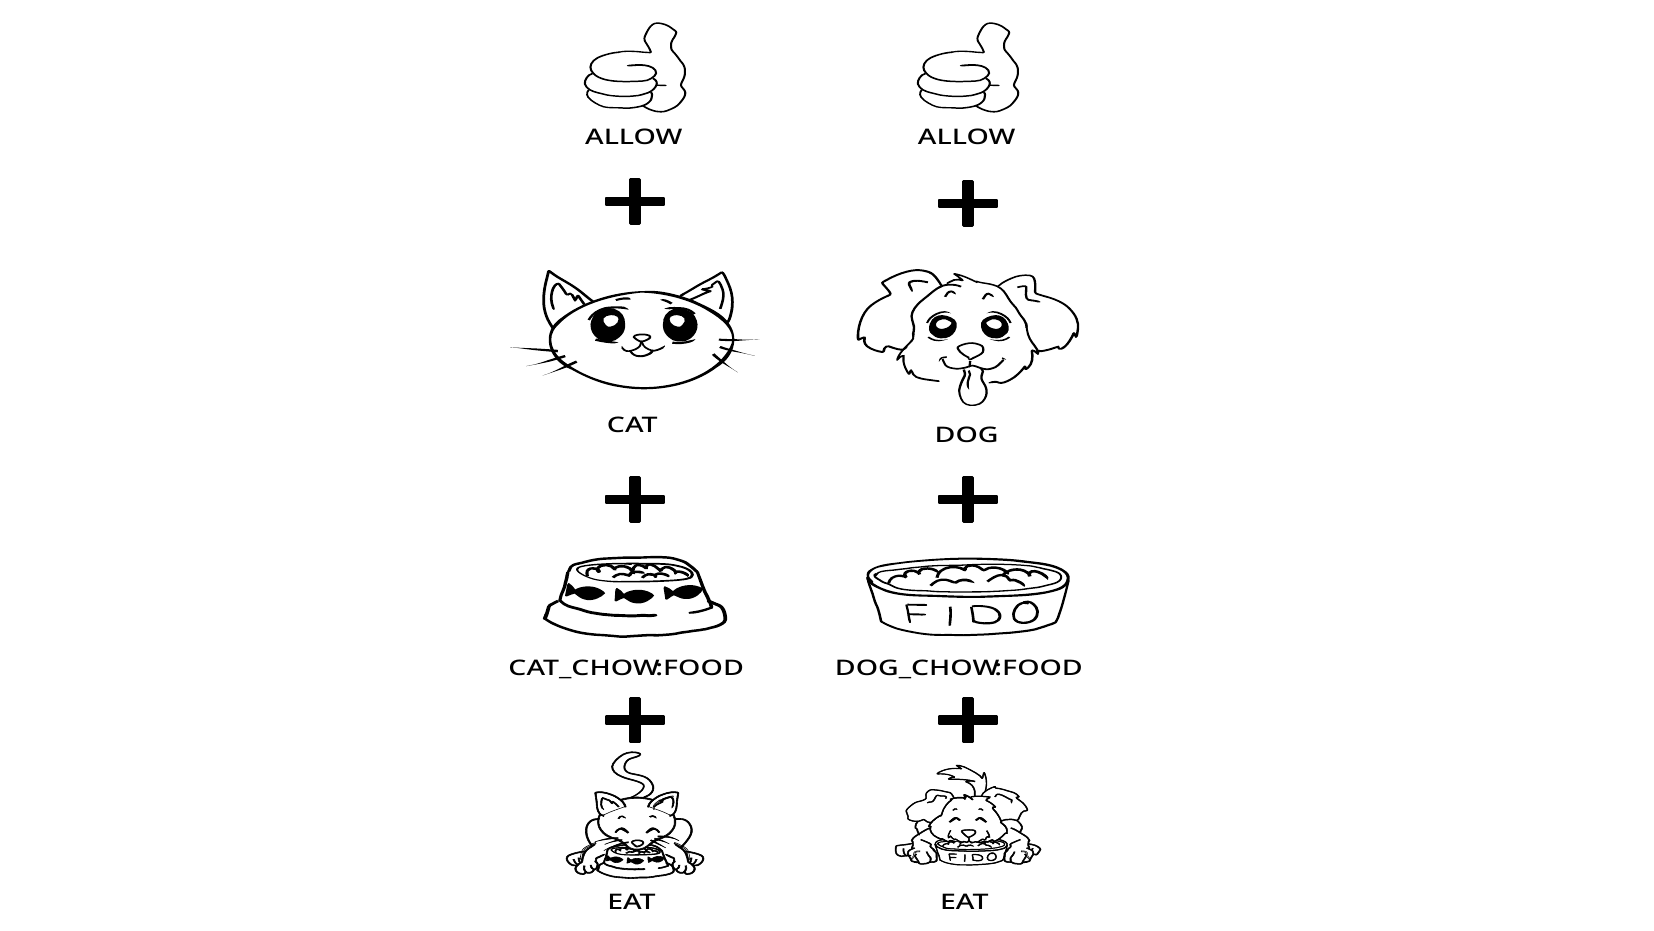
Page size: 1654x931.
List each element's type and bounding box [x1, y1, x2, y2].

picture [509, 22, 1099, 910]
